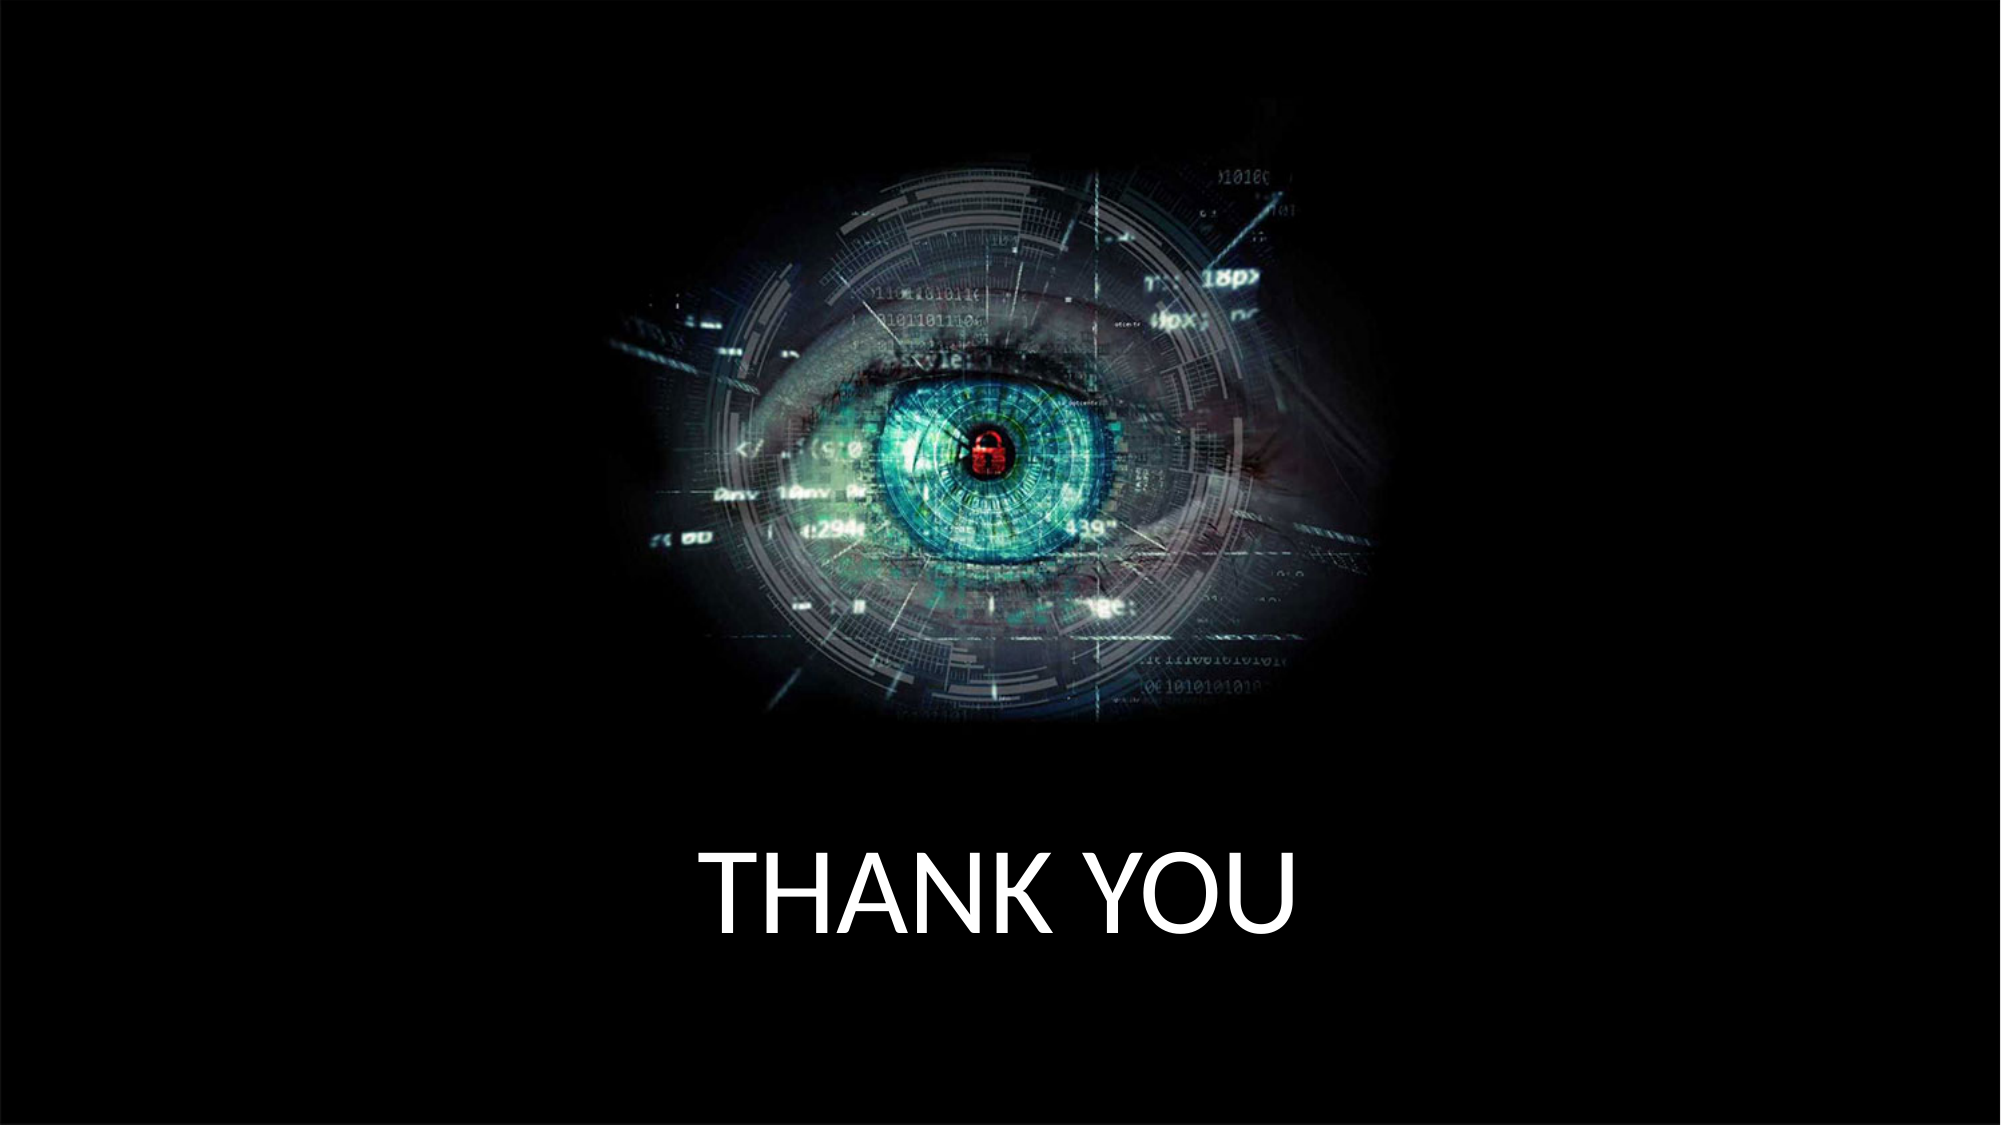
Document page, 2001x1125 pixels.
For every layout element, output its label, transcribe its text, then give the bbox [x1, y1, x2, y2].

picture [0, 0, 2001, 1125]
text_box THANK YOU [0, 801, 2000, 967]
